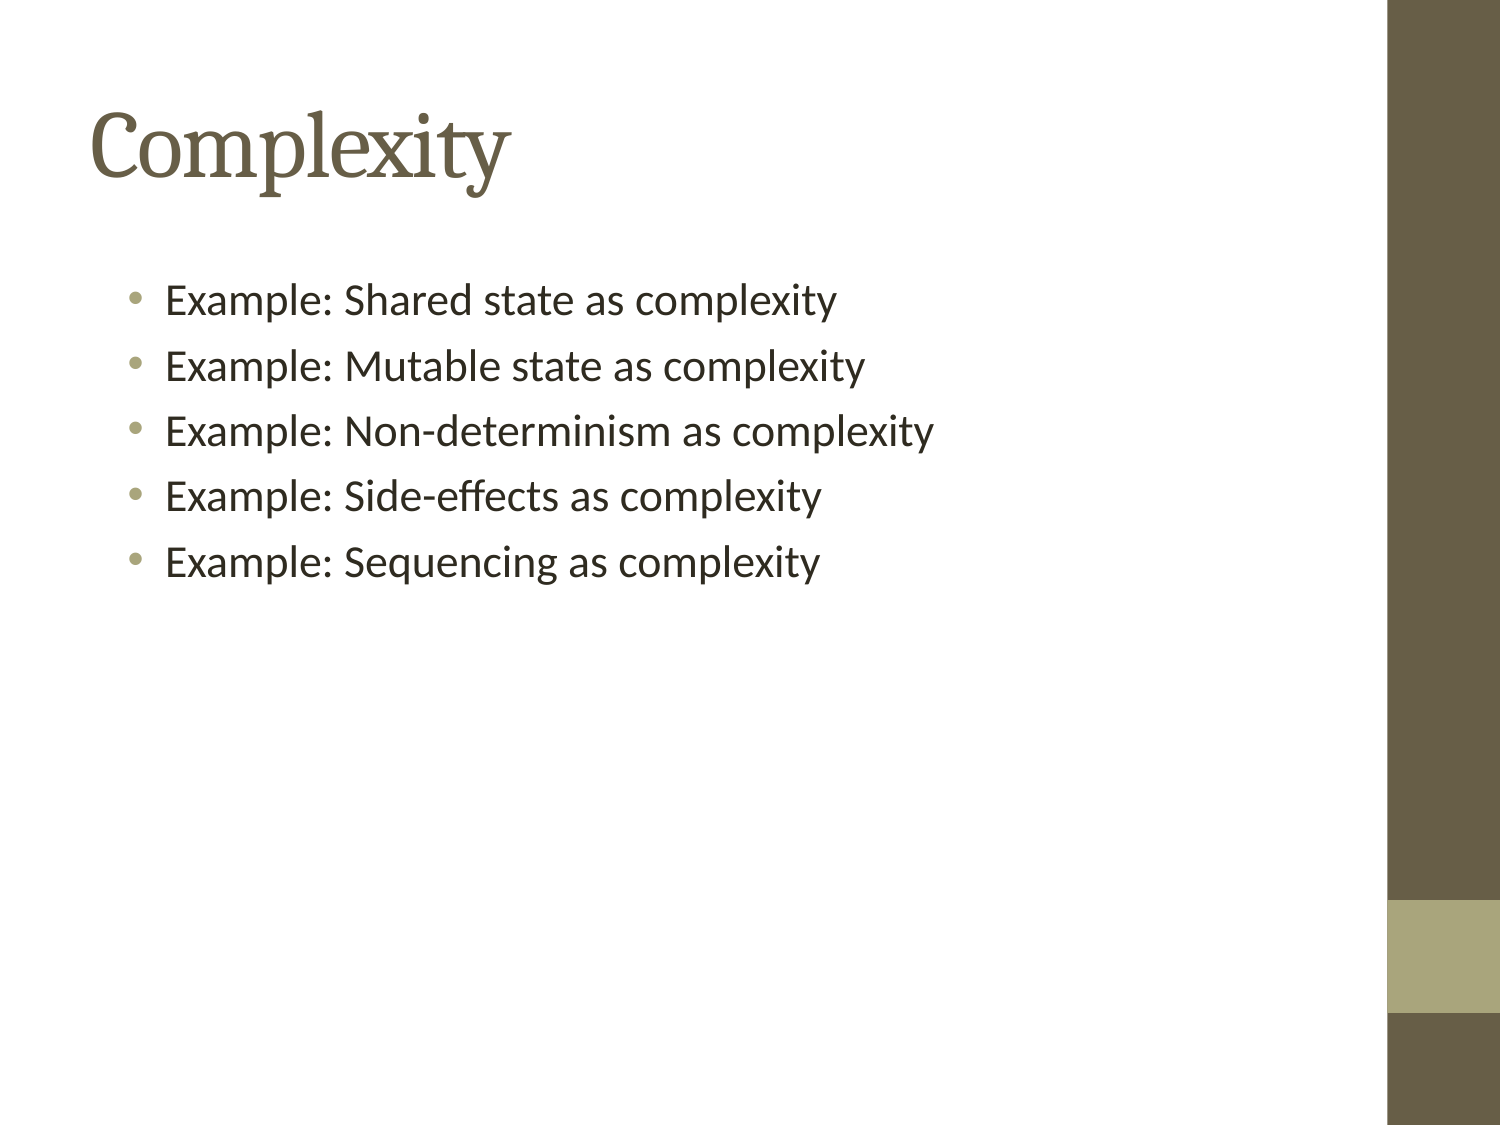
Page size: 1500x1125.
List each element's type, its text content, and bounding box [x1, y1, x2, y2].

title Complexity [75, 45, 1326, 233]
list Example: Shared state as complexity Example: Mutable state as complexity Example: Non-determinism as complexity Example: Side-effects as complexity Example: Sequencing as complexity [75, 262, 1326, 1051]
